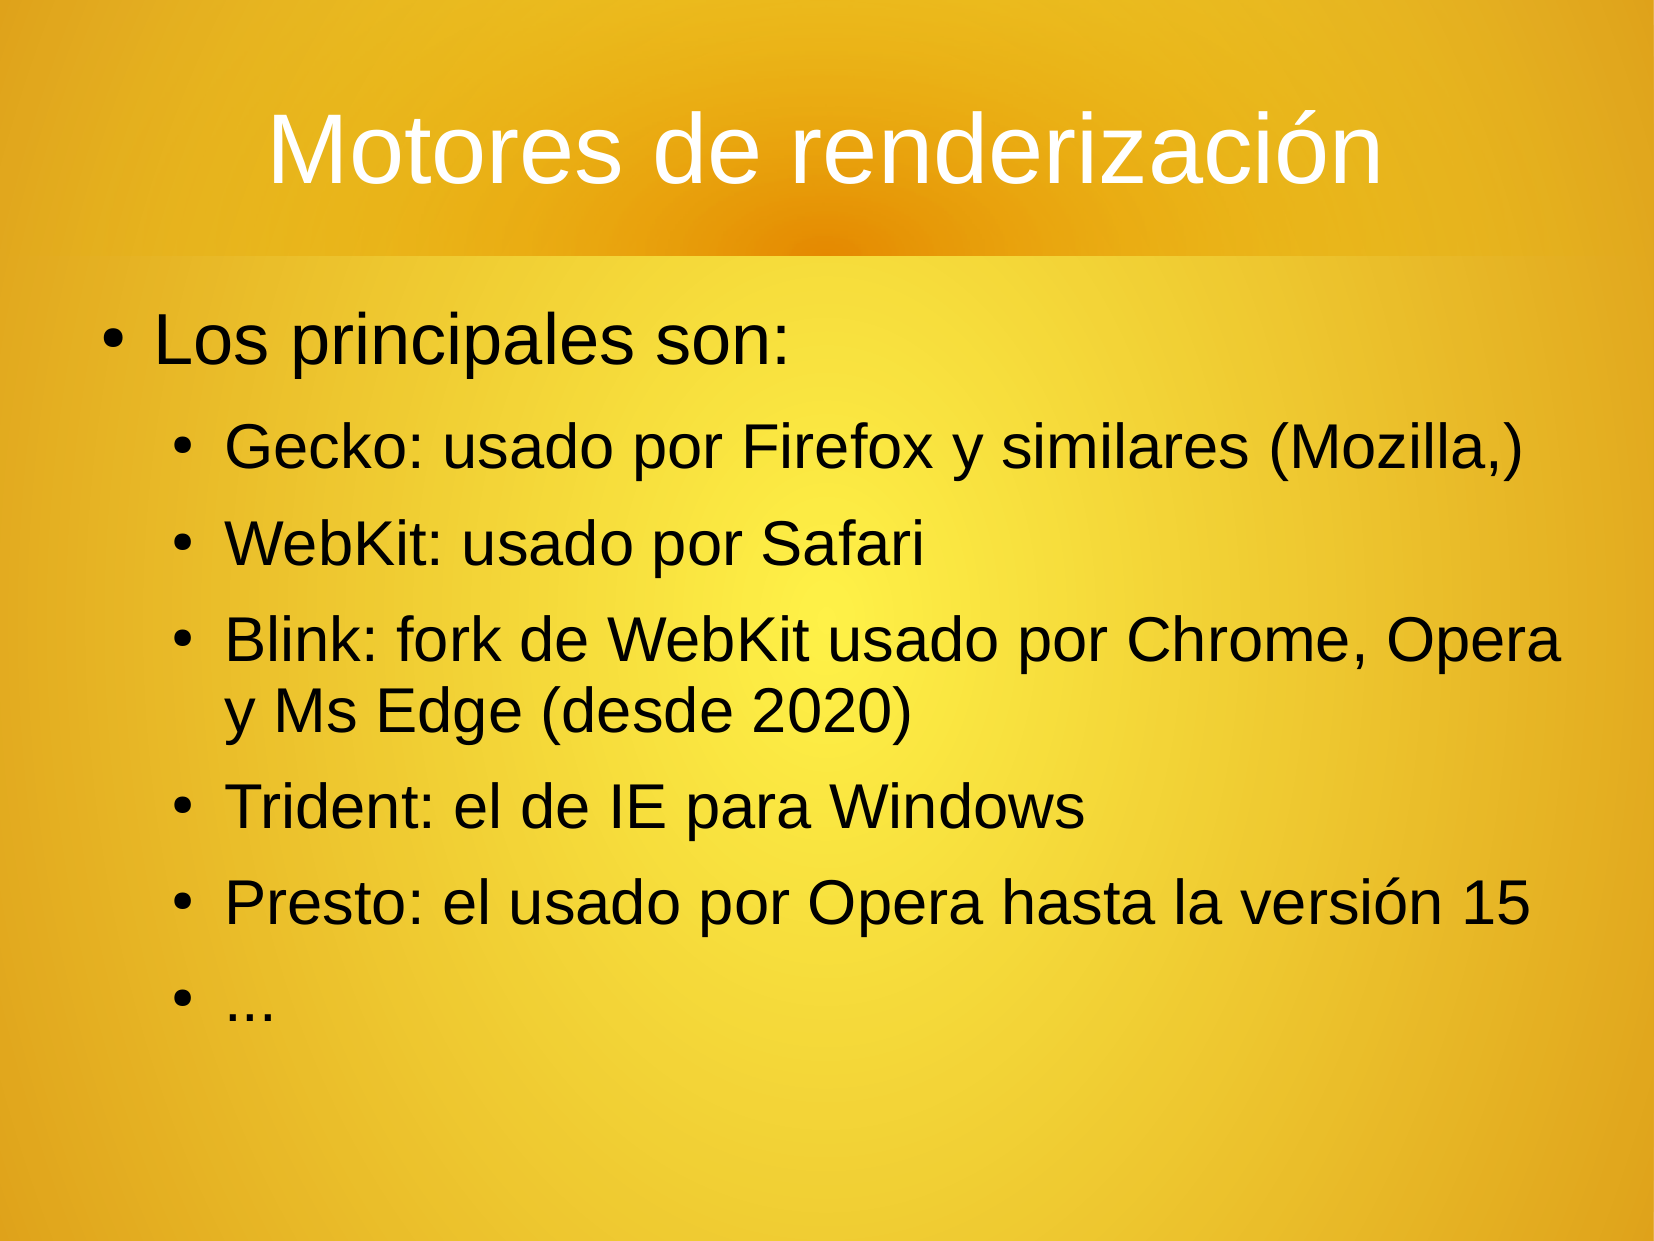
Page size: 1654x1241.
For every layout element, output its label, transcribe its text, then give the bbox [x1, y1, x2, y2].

title Motores de renderización [82, 47, 1571, 252]
list Los principales son: Gecko: usado por Firefox y similares (Mozilla,) WebKit: usado por Safari Blink: fork de WebKit usado por Chrome, Opera y Ms Edge (desde 2020) Trident: el de IE para Windows Presto: el usado por Opera hasta la versión 15 ... [82, 299, 1571, 1111]
